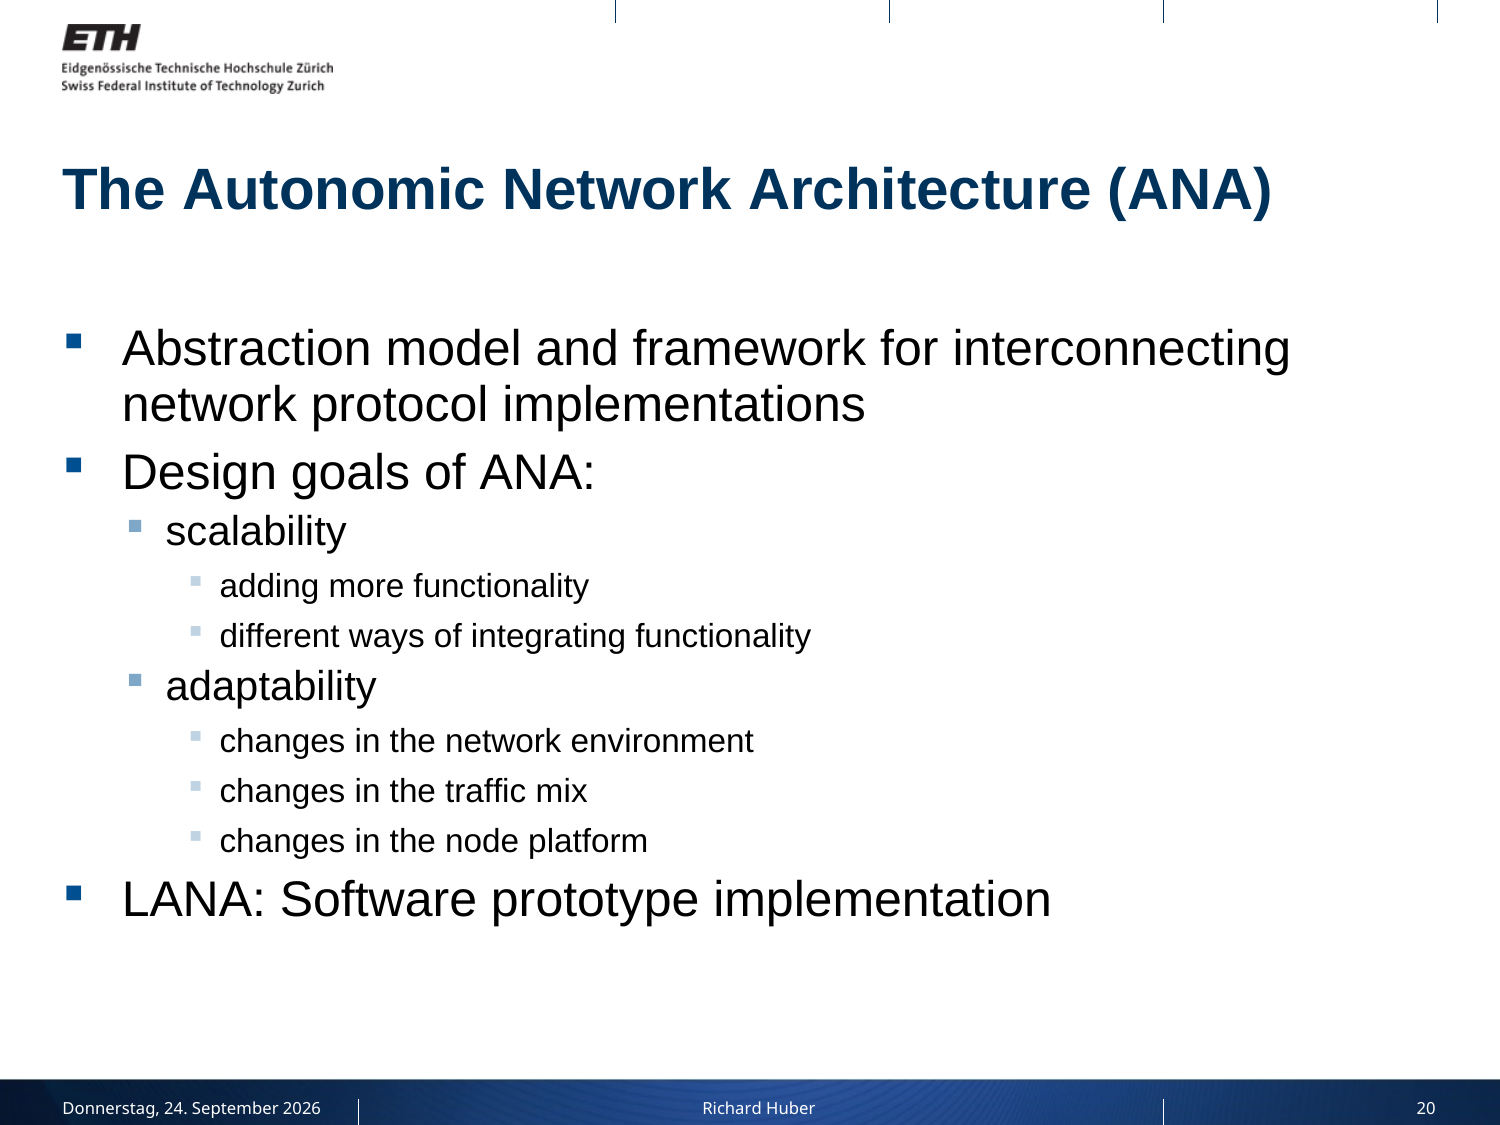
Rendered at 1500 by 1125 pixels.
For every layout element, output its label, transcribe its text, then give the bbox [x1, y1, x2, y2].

list Abstraction model and framework for interconnecting network protocol implementations Design goals of ANA: scalability adding more functionality different ways of integrating functionality adaptability changes in the network environment changes in the traffic mix changes in the node platform LANA: Software prototype implementation [62, 319, 1438, 1067]
picture [62, 24, 333, 94]
picture [0, 1078, 1500, 1125]
title The Autonomic Network Architecture (ANA) [62, 157, 1438, 296]
